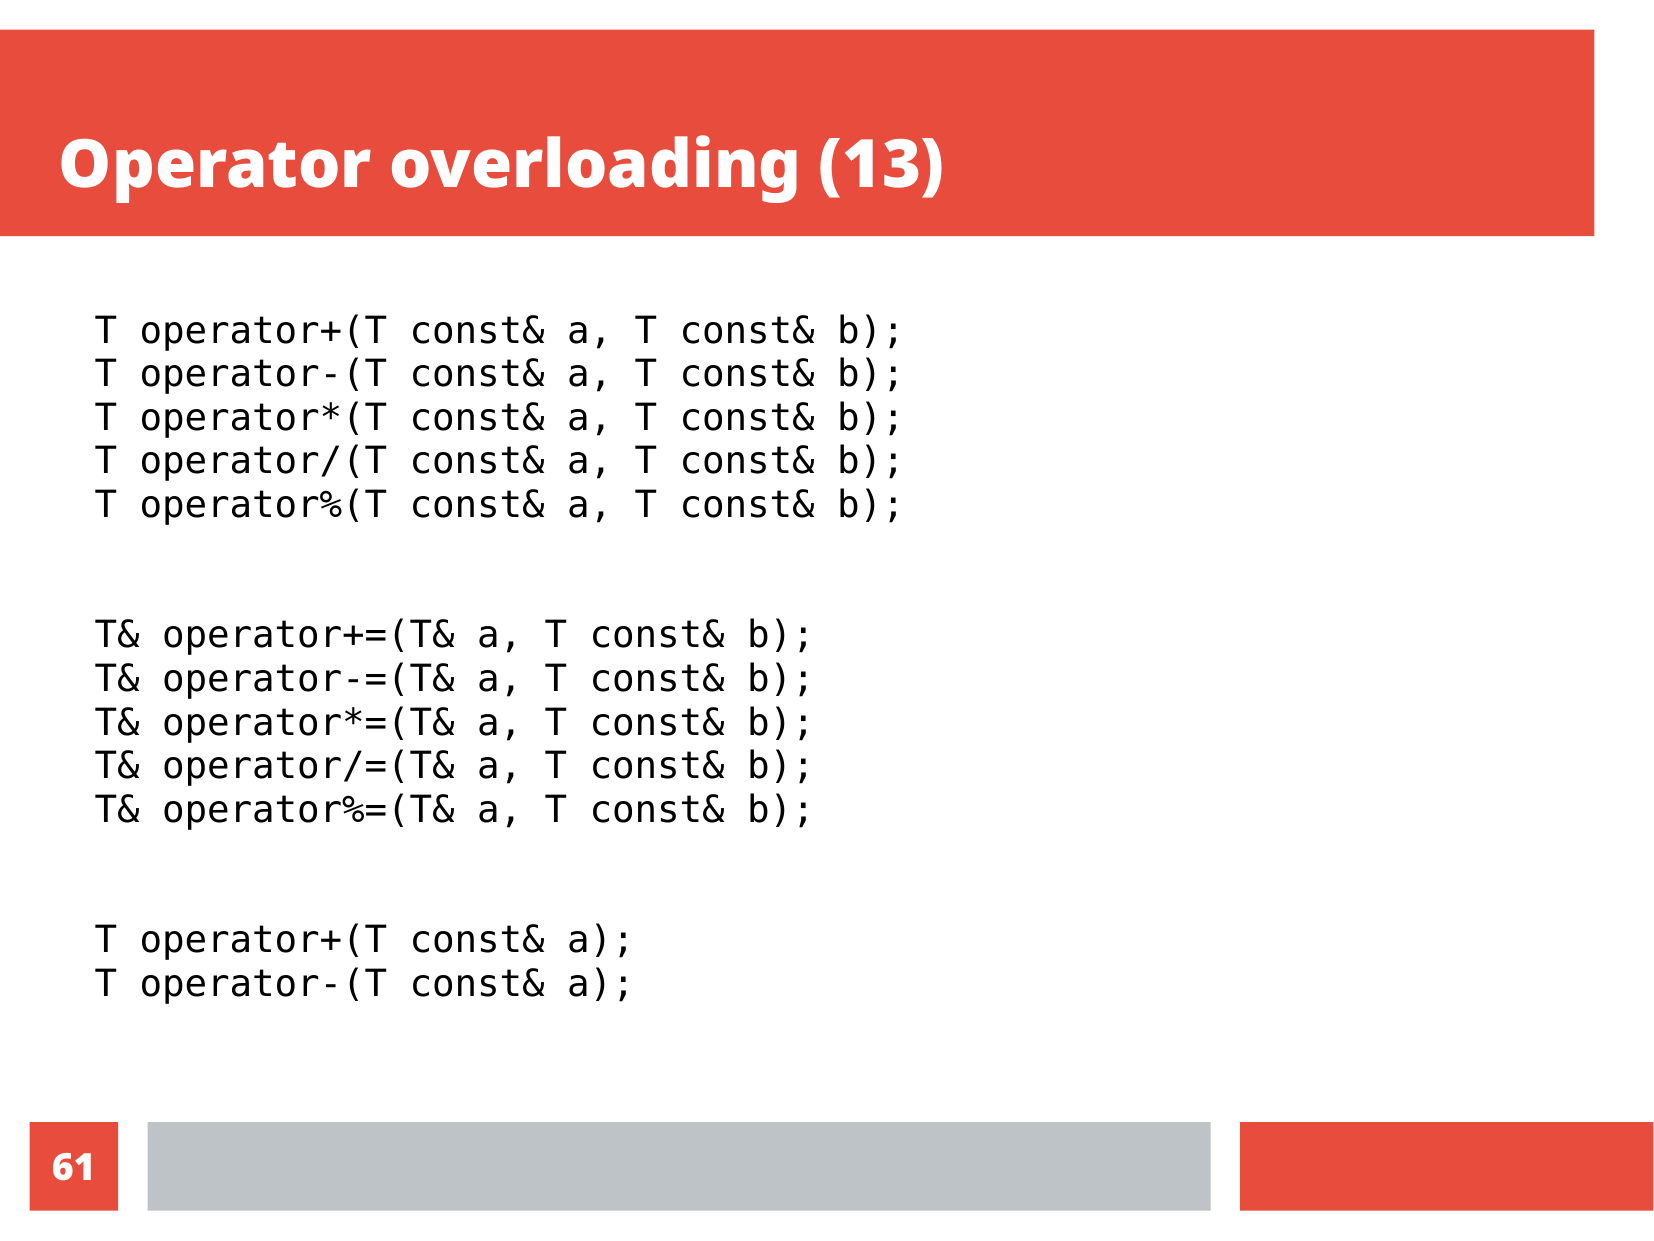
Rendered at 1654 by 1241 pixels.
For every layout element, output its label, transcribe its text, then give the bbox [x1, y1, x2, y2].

title Operator overloading (13) [59, 59, 1595, 207]
text_box T operator+(T const& a, T const& b); T operator-(T const& a, T const& b); T operator*(T const& a, T const& b); T operator/(T const& a, T const& b); T operator%(T const& a, T const& b); T& operator+=(T& a, T const& b); T& operator-=(T& a, T const& b); T& operator*=(T& a, T const& b); T& operator/=(T& a, T const& b); T& operator%=(T& a, T const& b); T operator+(T const& a); T operator-(T const& a); [79, 301, 1465, 1056]
